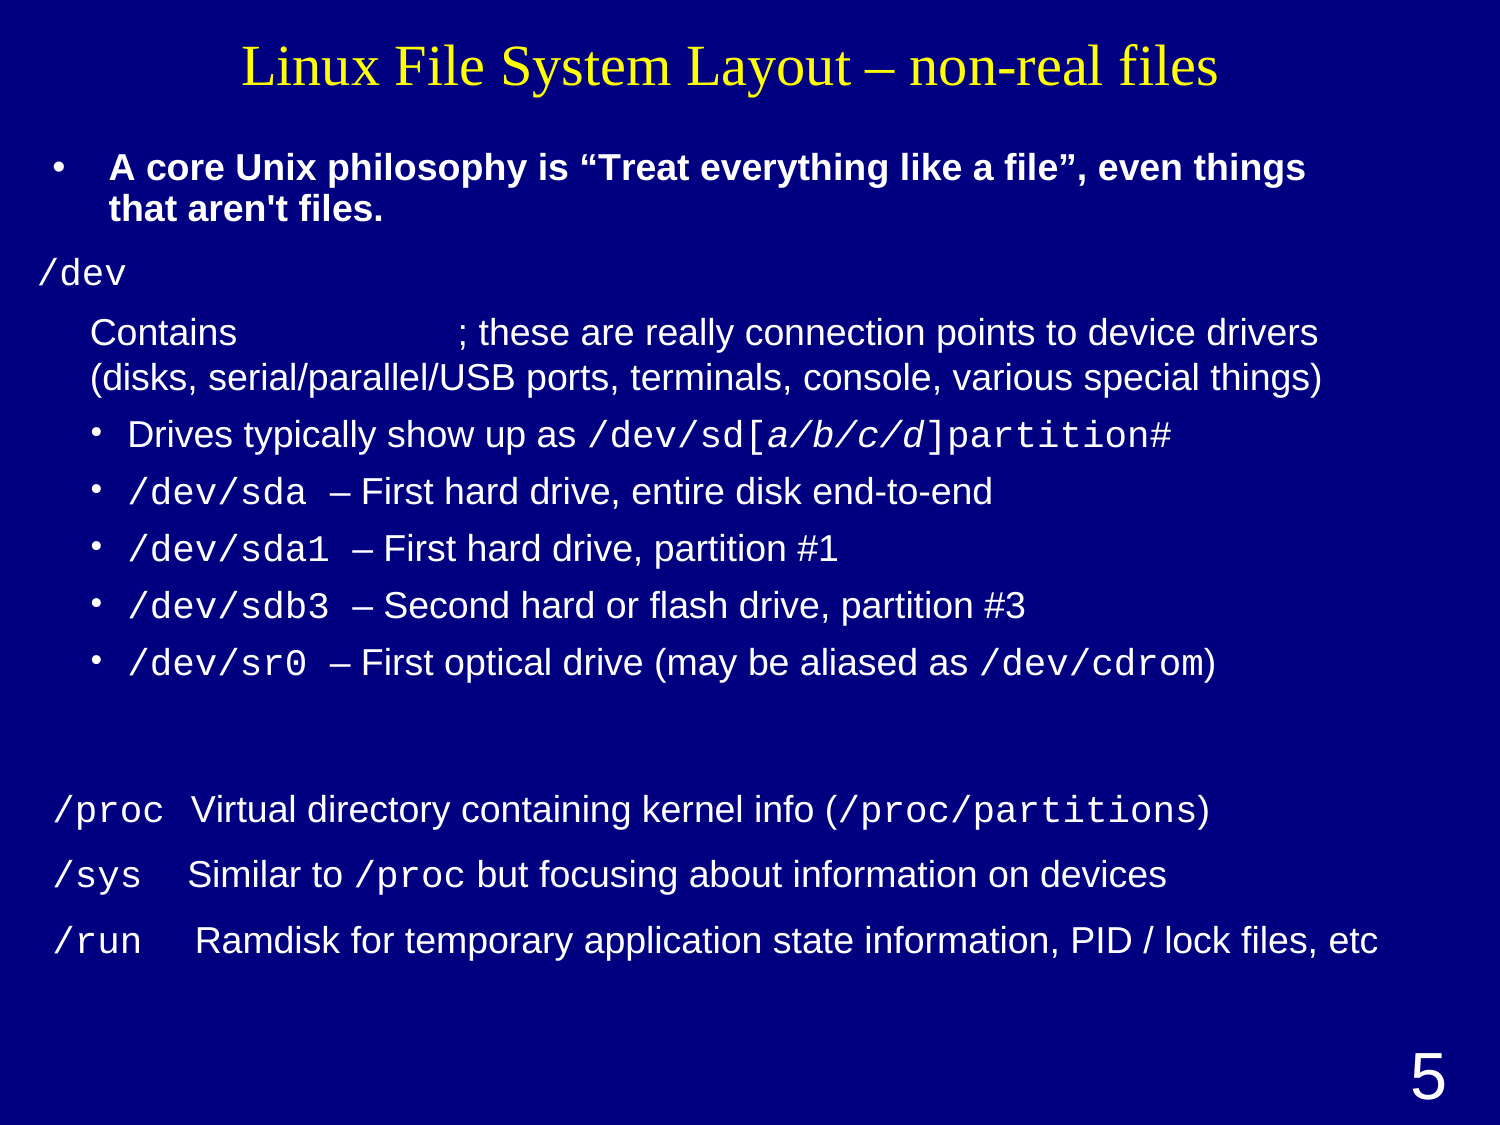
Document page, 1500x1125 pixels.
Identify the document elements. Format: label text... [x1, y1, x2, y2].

text_box /proc Virtual directory containing kernel info (/proc/partitions) /sys Similar to /proc but focusing about information on devices /run Ramdisk for temporary application state information, PID / lock files, etc [37, 776, 1463, 990]
text_box Contains device “files”; these are really connection points to device drivers (disks, serial/parallel/USB ports, terminals, console, various special things) Drives typically show up as /dev/sd[a/b/c/d]partition# /dev/sda – First hard drive, entire disk end-to-end /dev/sda1 – First hard drive, partition #1 /dev/sdb3 – Second hard or flash drive, partition #3 /dev/sr0 – First optical drive (may be aliased as /dev/cdrom) [75, 299, 1500, 788]
text_box /dev [22, 239, 230, 315]
title Linux File System Layout – non-real files [99, 19, 1375, 106]
list A core Unix philosophy is “Treat everything like a file”, even things that aren't files. [37, 140, 1363, 242]
